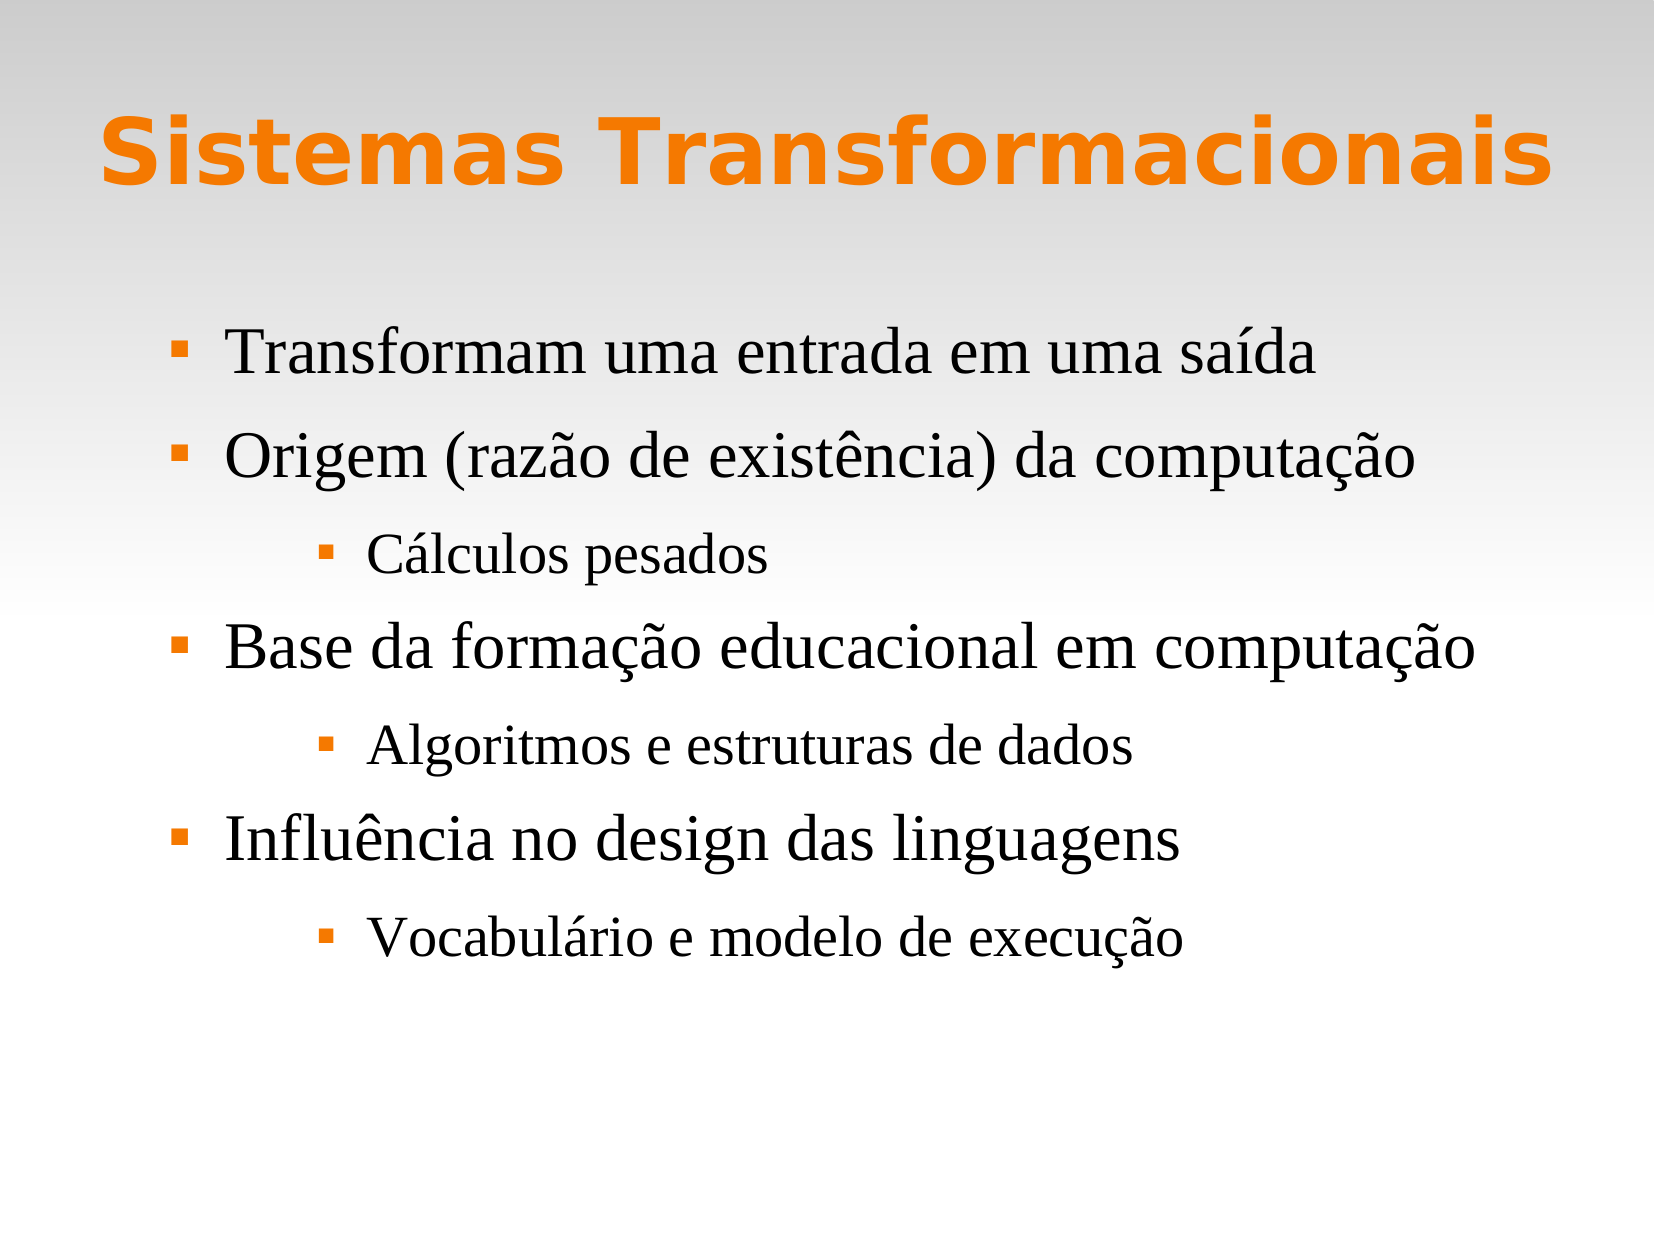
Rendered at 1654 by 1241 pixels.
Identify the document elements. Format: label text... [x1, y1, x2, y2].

list Transformam uma entrada em uma saída Origem (razão de existência) da computação Cálculos pesados Base da formação educacional em computação Algoritmos e estruturas de dados Influência no design das linguagens Vocabulário e modelo de execução [82, 313, 1538, 1133]
title Sistemas Transformacionais [82, 49, 1571, 257]
